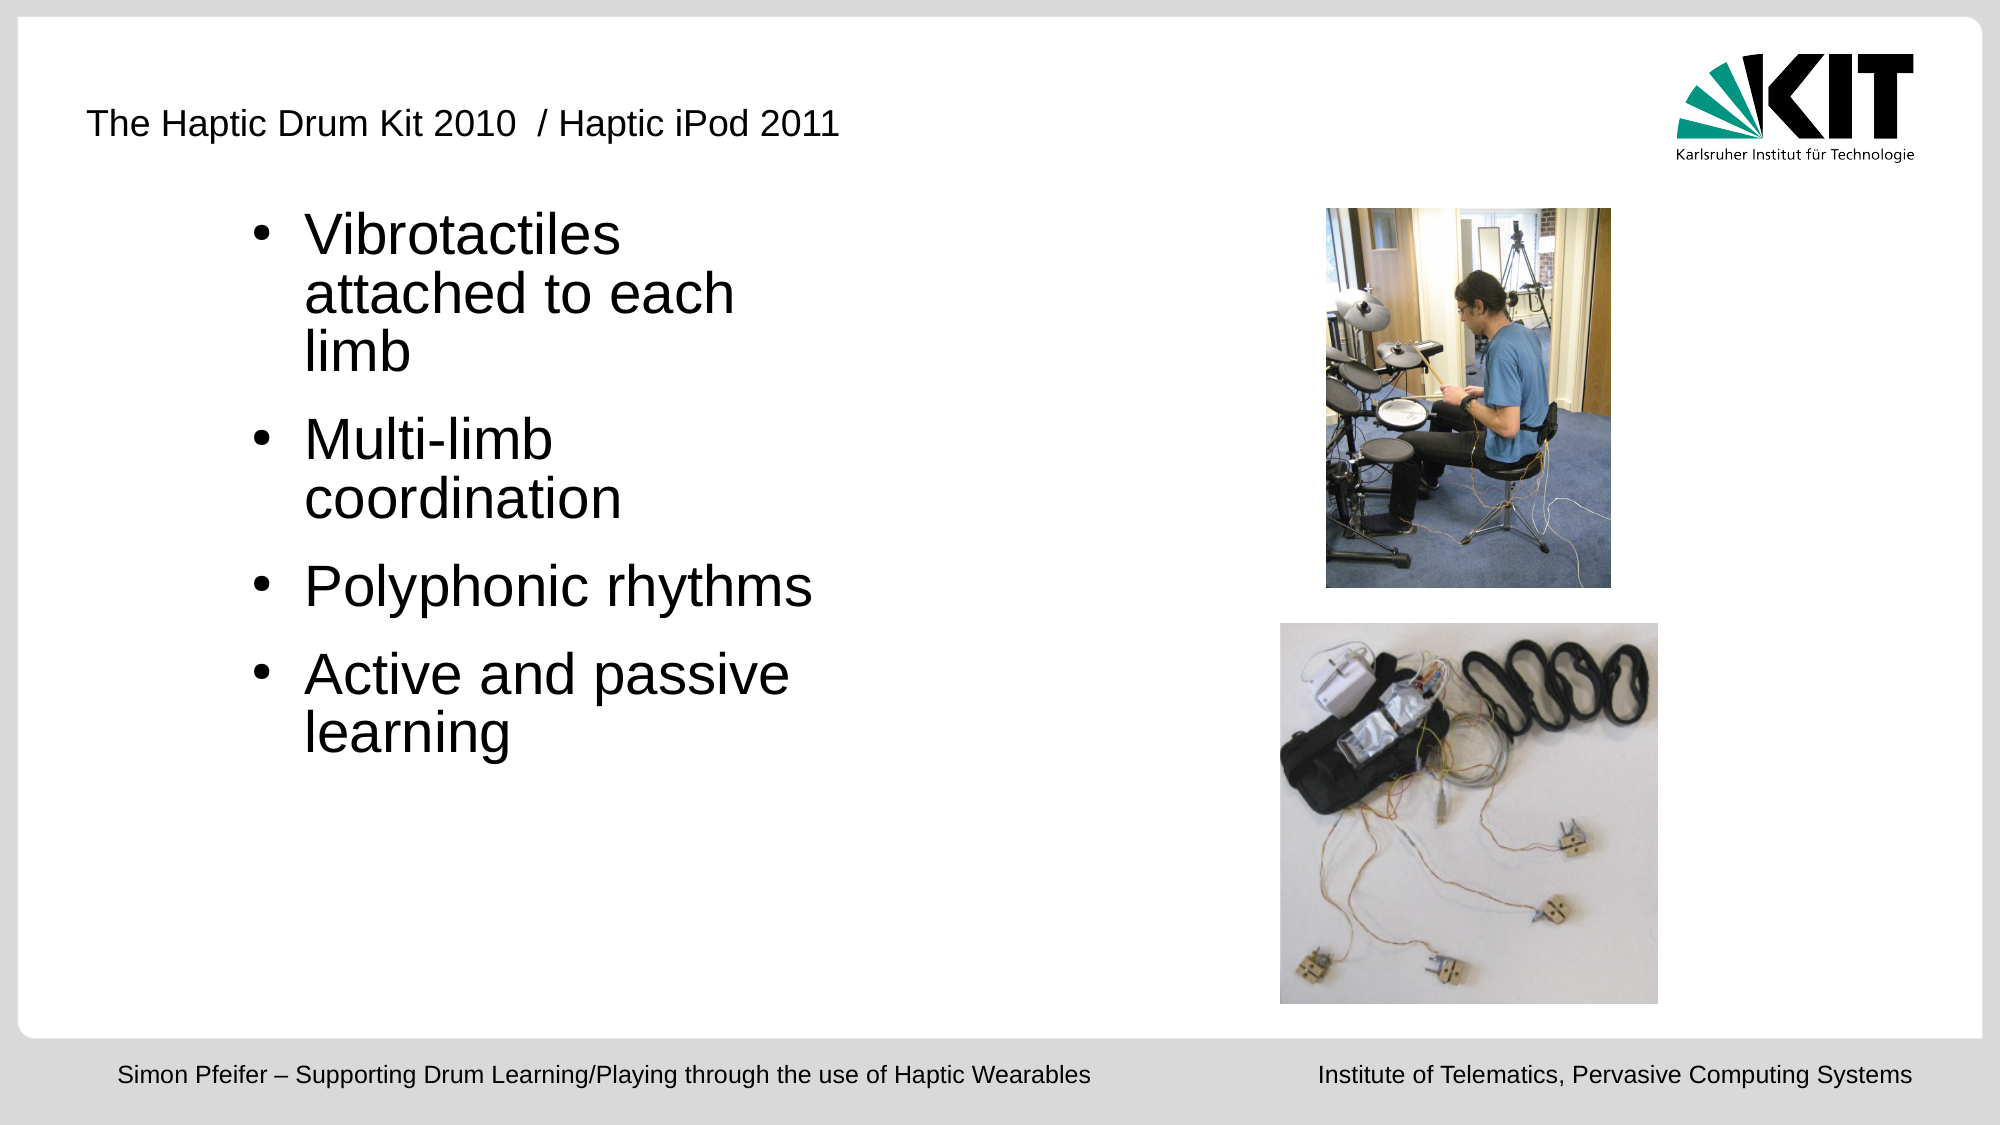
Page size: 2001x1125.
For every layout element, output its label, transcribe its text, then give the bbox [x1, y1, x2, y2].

list Vibrotactiles attached to each limb Multi-limb coordination Polyphonic rhythms Active and passive learning [233, 208, 831, 1004]
picture [0, 0, 2000, 1125]
title The Haptic Drum Kit 2010 / Haptic iPod 2011 [86, 71, 1592, 175]
